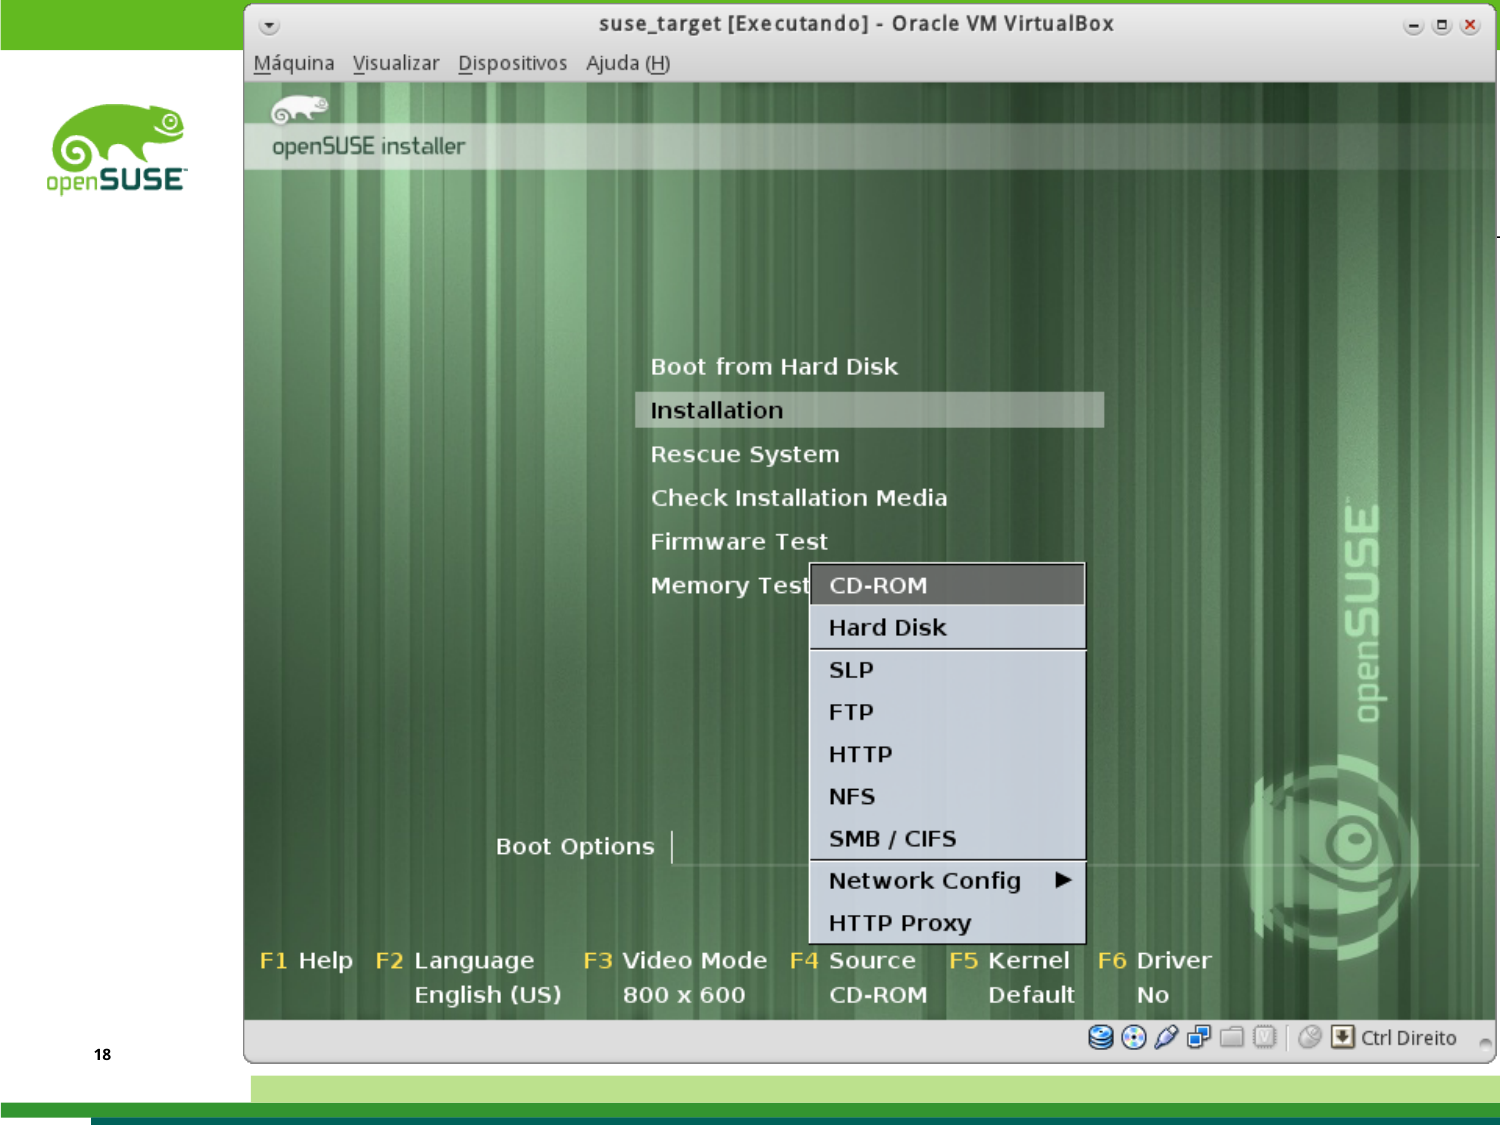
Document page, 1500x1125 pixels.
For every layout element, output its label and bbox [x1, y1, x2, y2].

picture [243, 3, 1497, 1065]
picture [47, 104, 188, 197]
